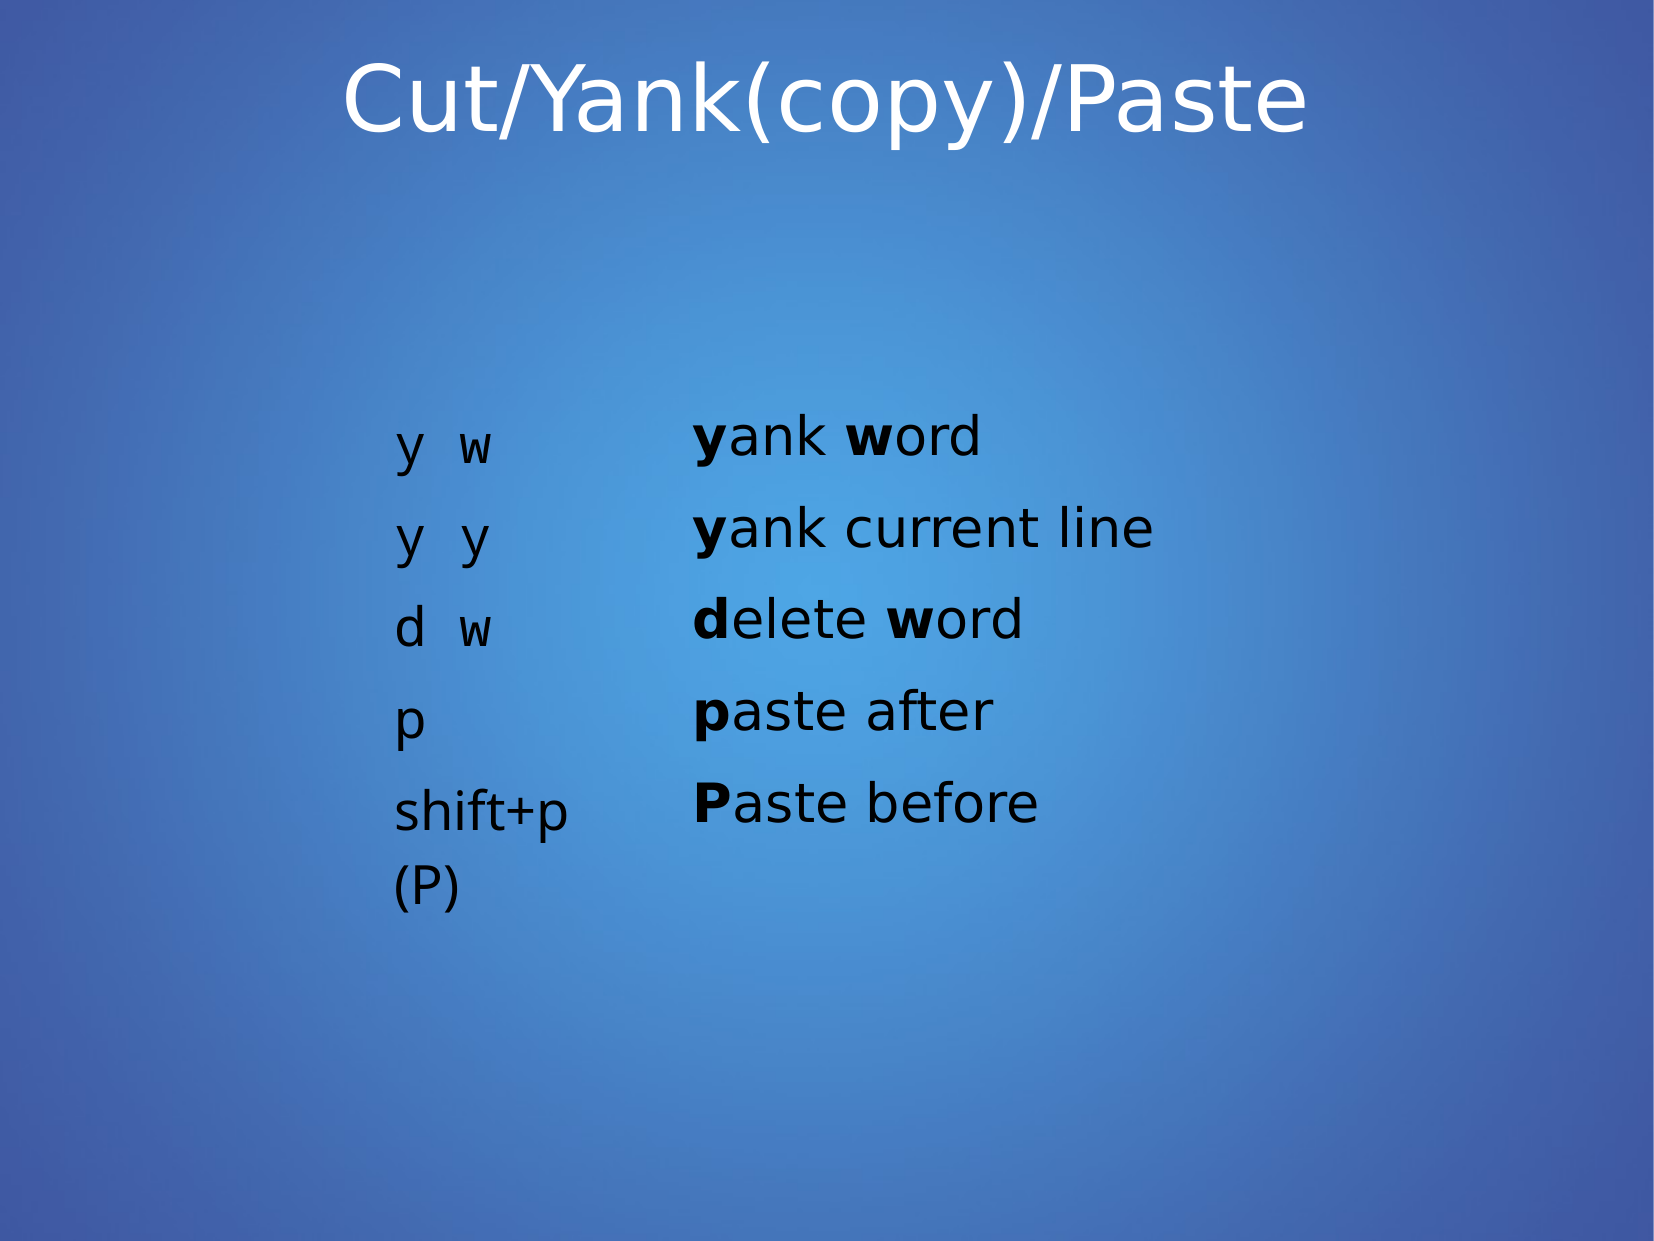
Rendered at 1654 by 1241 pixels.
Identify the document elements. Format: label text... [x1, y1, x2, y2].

table_cell shift+p (P) [388, 767, 687, 933]
table_header y w [388, 399, 687, 491]
table_cell y y [388, 491, 687, 583]
table_cell paste after [687, 675, 1265, 767]
table_cell delete word [687, 583, 1265, 675]
table_cell yank current line [687, 491, 1265, 583]
table_cell d w [388, 583, 687, 675]
table_cell Paste before [687, 767, 1265, 933]
title Cut/Yank(copy)/Paste [82, 23, 1571, 175]
table_header yank word [687, 399, 1265, 491]
table_cell p [388, 675, 687, 767]
picture [0, 0, 1654, 1241]
